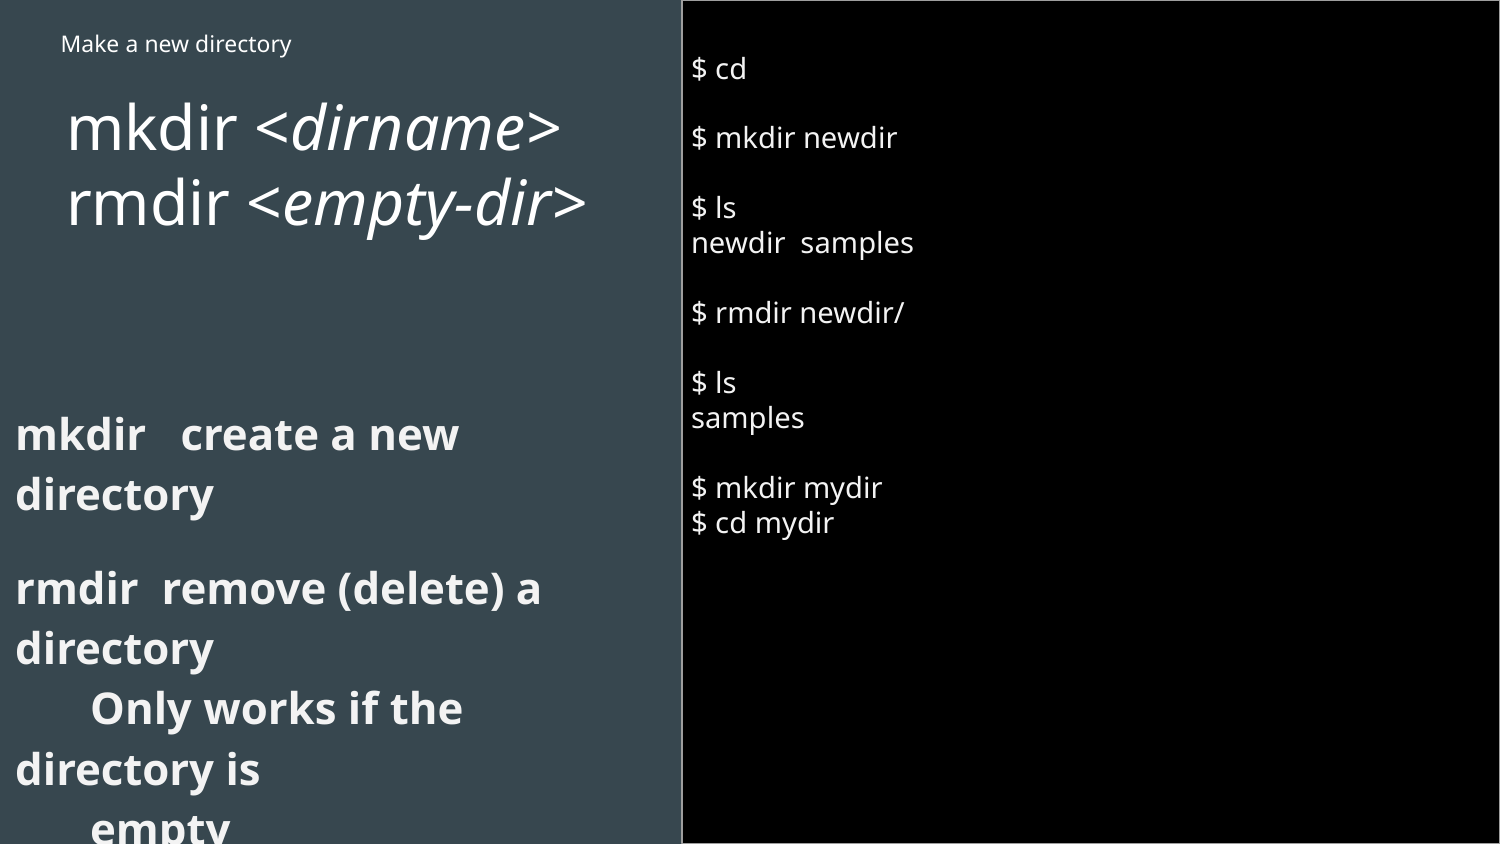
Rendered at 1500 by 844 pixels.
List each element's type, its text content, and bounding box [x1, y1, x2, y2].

title mkdir <dirname> rmdir <empty-dir> [51, 72, 676, 286]
title Make a new directory [45, 14, 676, 65]
list mkdir create a new directory rmdir remove (delete) a directory Only works if the directory is empty [0, 323, 676, 844]
text_box $ cd $ mkdir newdir $ ls newdir samples $ rmdir newdir/ $ ls samples $ mkdir mydir $ cd mydir [676, 0, 1500, 844]
